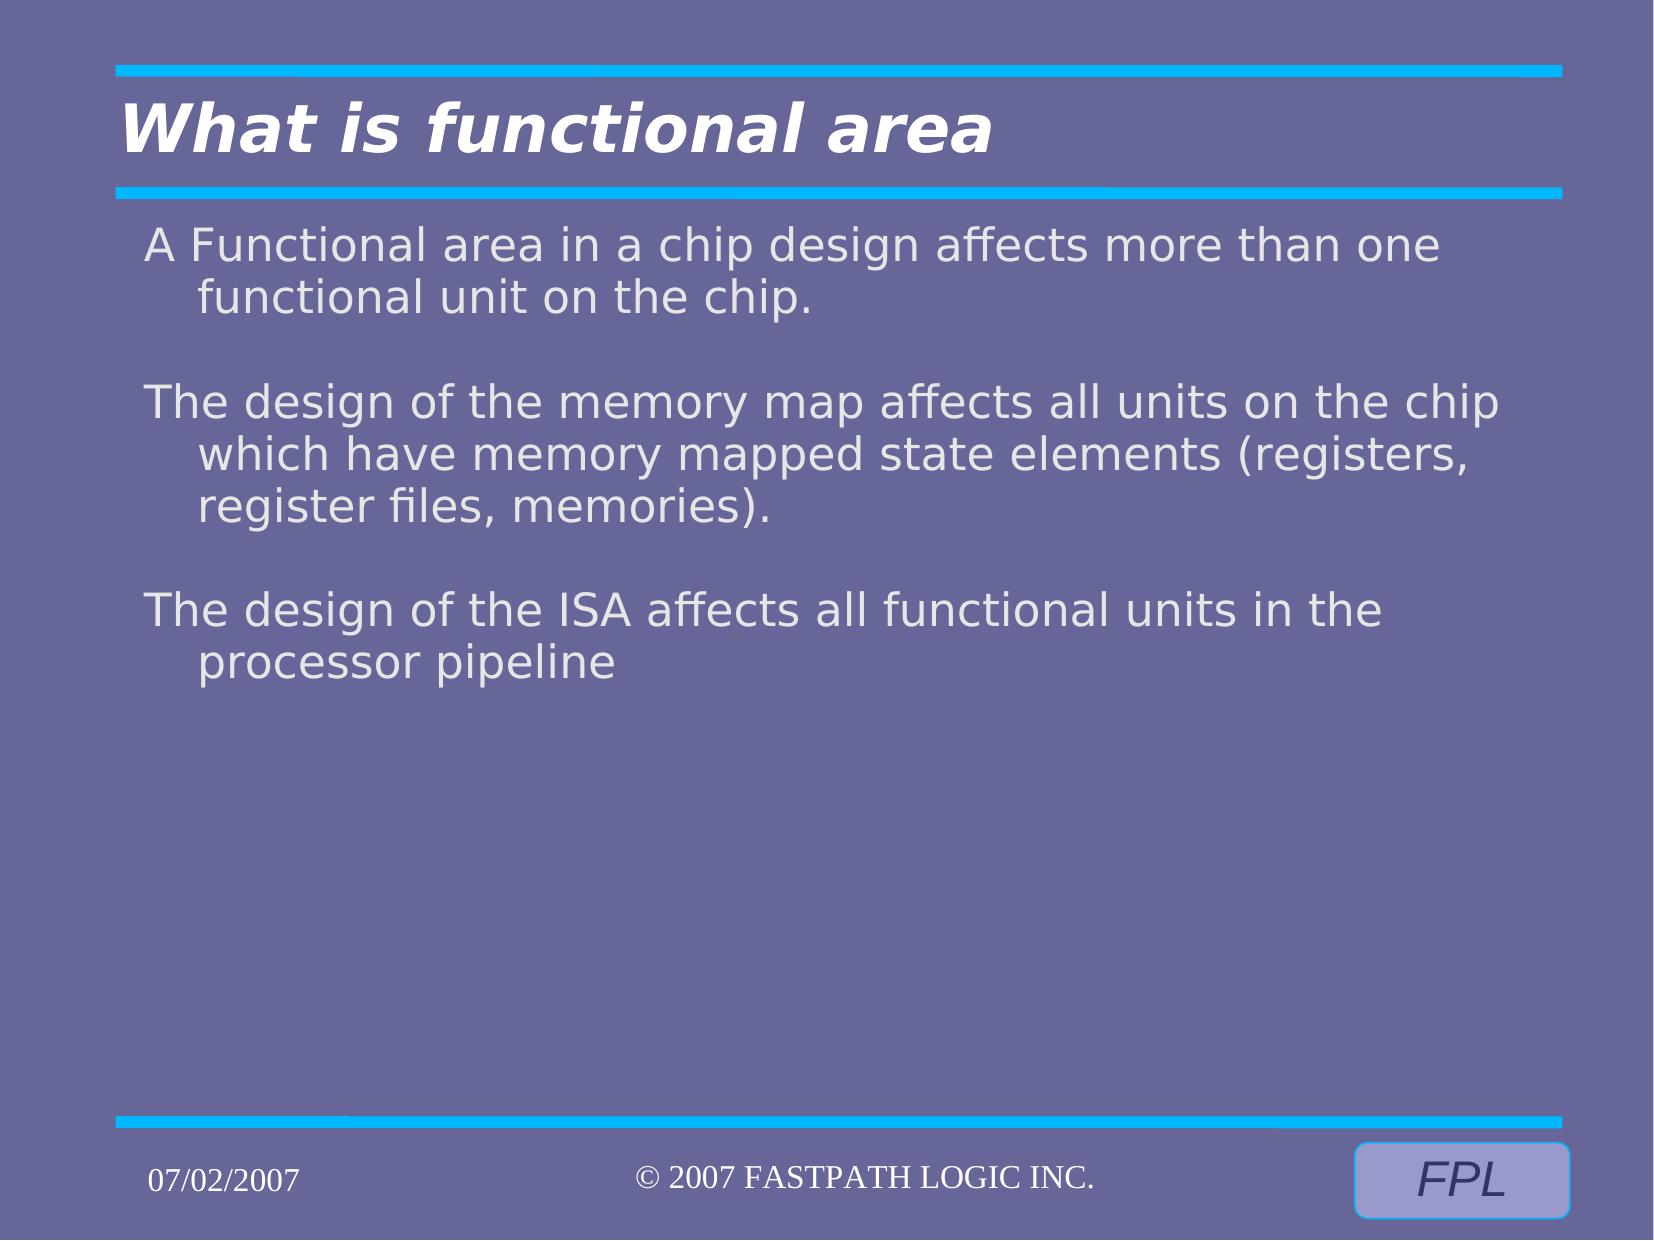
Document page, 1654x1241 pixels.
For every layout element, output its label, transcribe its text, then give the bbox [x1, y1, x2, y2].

list A Functional area in a chip design affects more than one functional unit on the chip. The design of the memory map affects all units on the chip which have memory mapped state elements (registers, register files, memories). The design of the ISA affects all functional units in the processor pipeline [126, 219, 1566, 1132]
title What is functional area [118, 41, 1531, 219]
